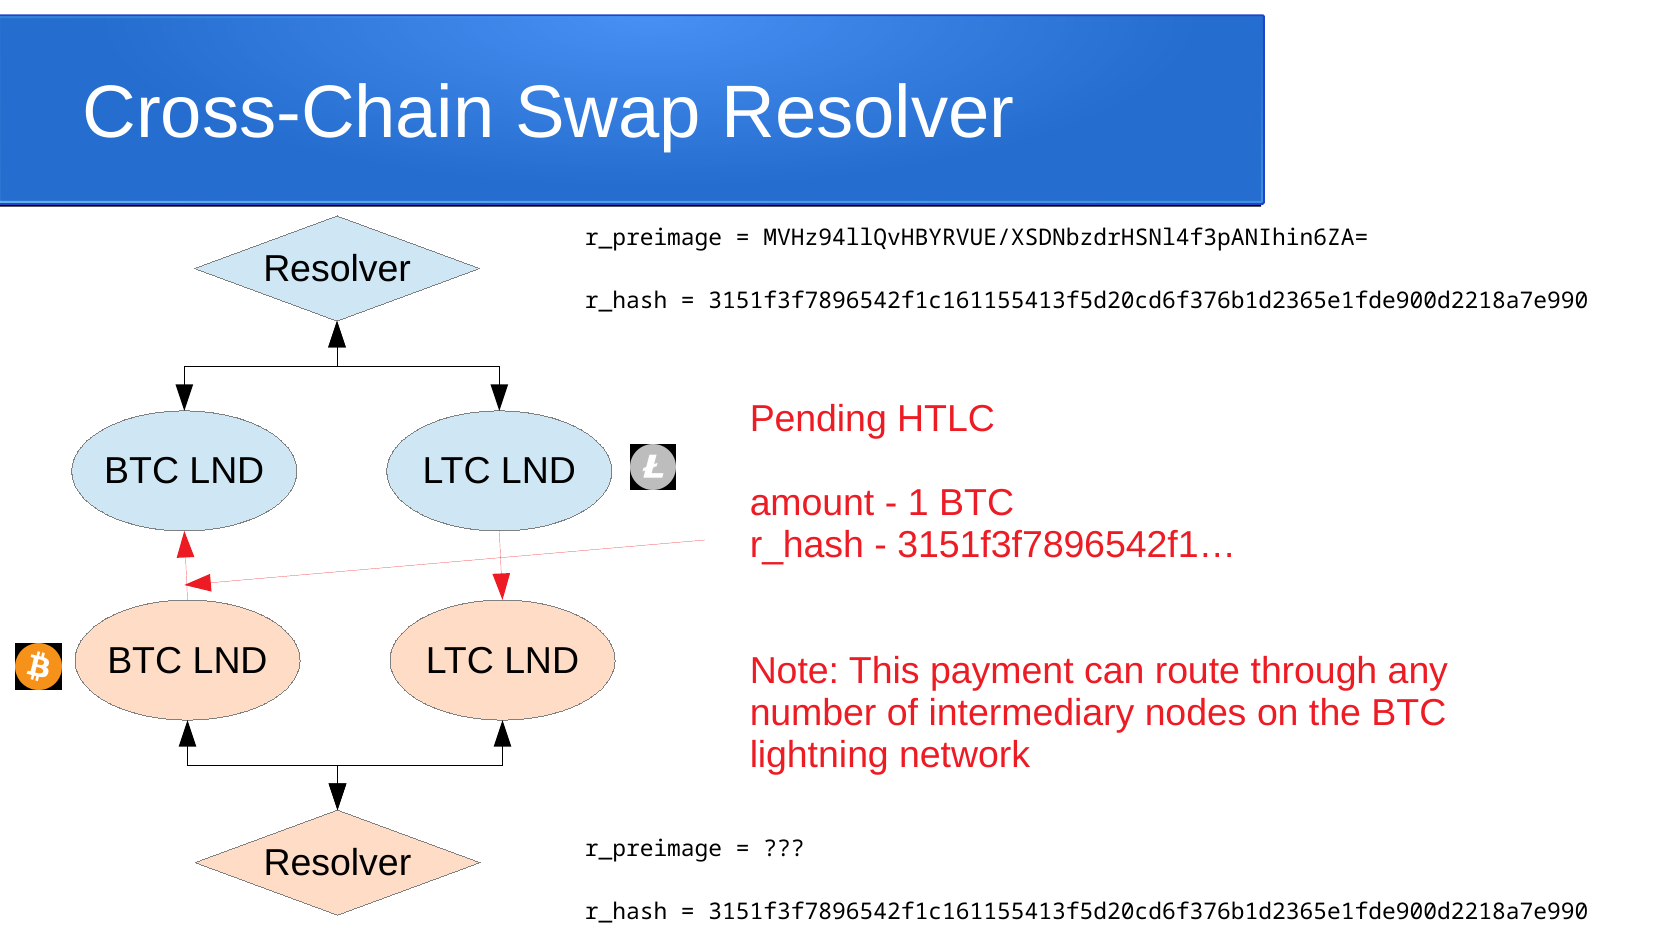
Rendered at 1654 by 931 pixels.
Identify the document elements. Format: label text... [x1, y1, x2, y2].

text_box BTC LND [71, 410, 297, 531]
title Cross-Chain Swap Resolver [82, 35, 1235, 189]
text_box BTC LND [75, 600, 301, 721]
picture [630, 444, 676, 490]
text_box LTC LND [386, 410, 612, 531]
text_box r_preimage = MVHz94llQvHBYRVUE/XSDNbzdrHSNl4f3pANIhin6ZA= r_hash = 3151f3f7896542f1c161155413f5d20cd6f376b1d2365e1fde900d2218a7e990 [570, 214, 1606, 301]
text_box Resolver [195, 810, 481, 916]
text_box LTC LND [390, 600, 616, 721]
picture [15, 643, 62, 691]
text_box Pending HTLC amount - 1 BTC r_hash - 3151f3f7896542f1… Note: This payment can route through any number of intermediary nodes on the BTC lightning network [735, 390, 1486, 825]
text_box r_preimage = ??? r_hash = 3151f3f7896542f1c161155413f5d20cd6f376b1d2365e1fde900d2218a7e990 [570, 825, 1606, 911]
text_box Resolver [194, 215, 480, 321]
